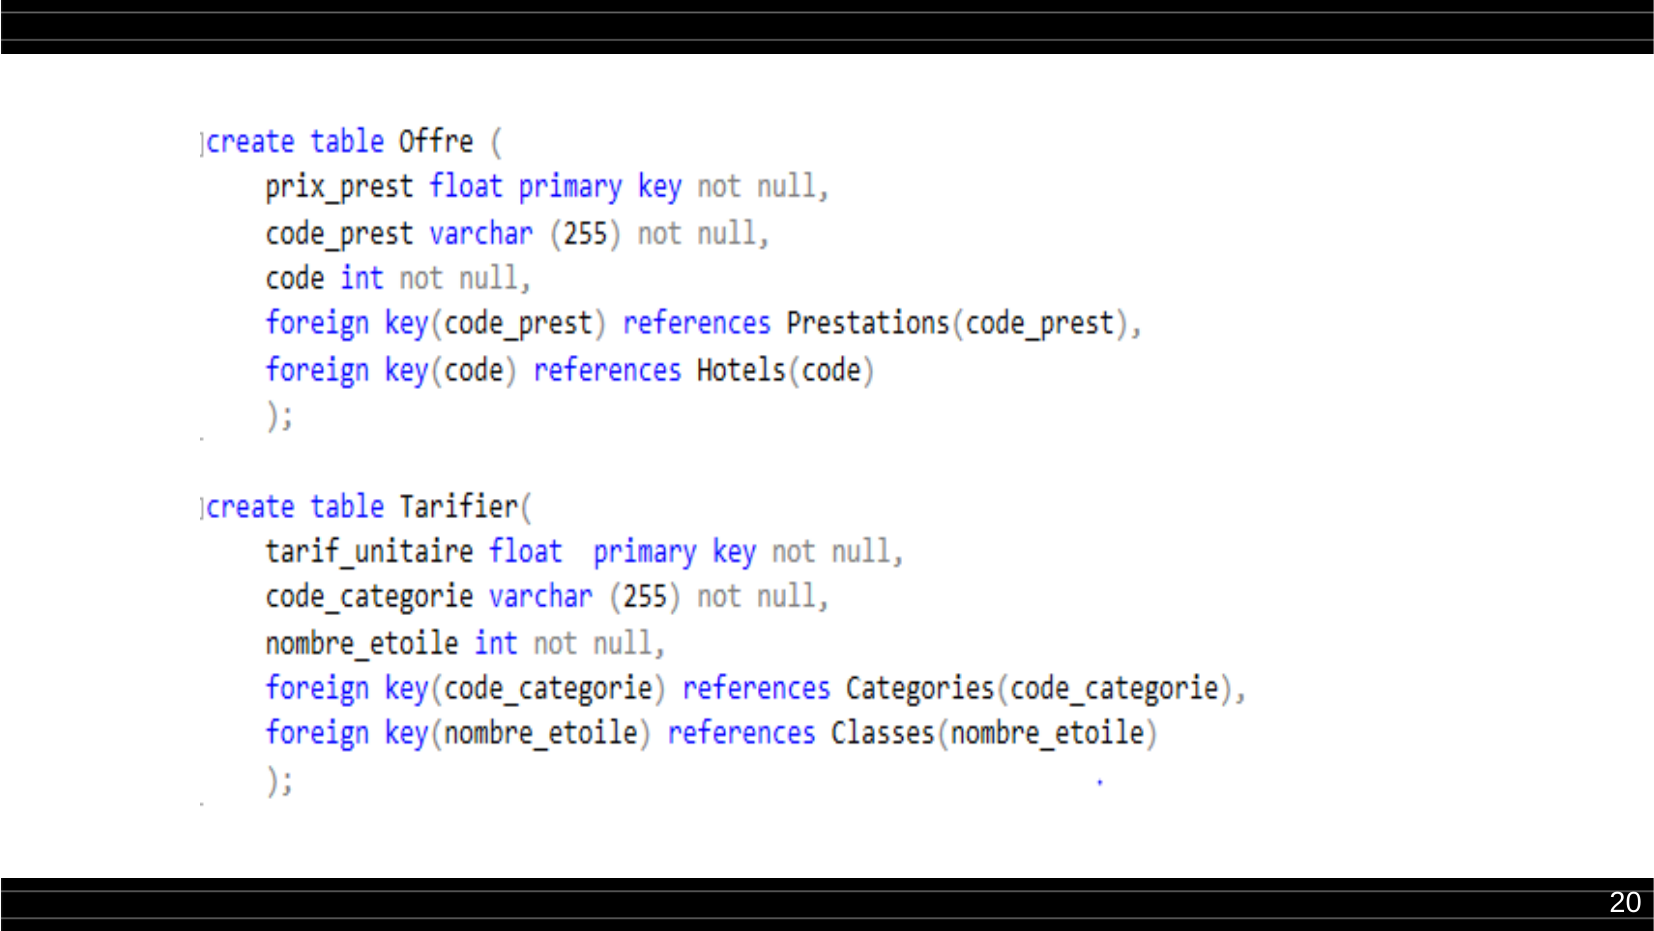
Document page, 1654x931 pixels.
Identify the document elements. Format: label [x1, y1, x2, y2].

picture [1, 878, 1654, 931]
picture [200, 118, 1252, 851]
picture [1, 0, 1654, 54]
